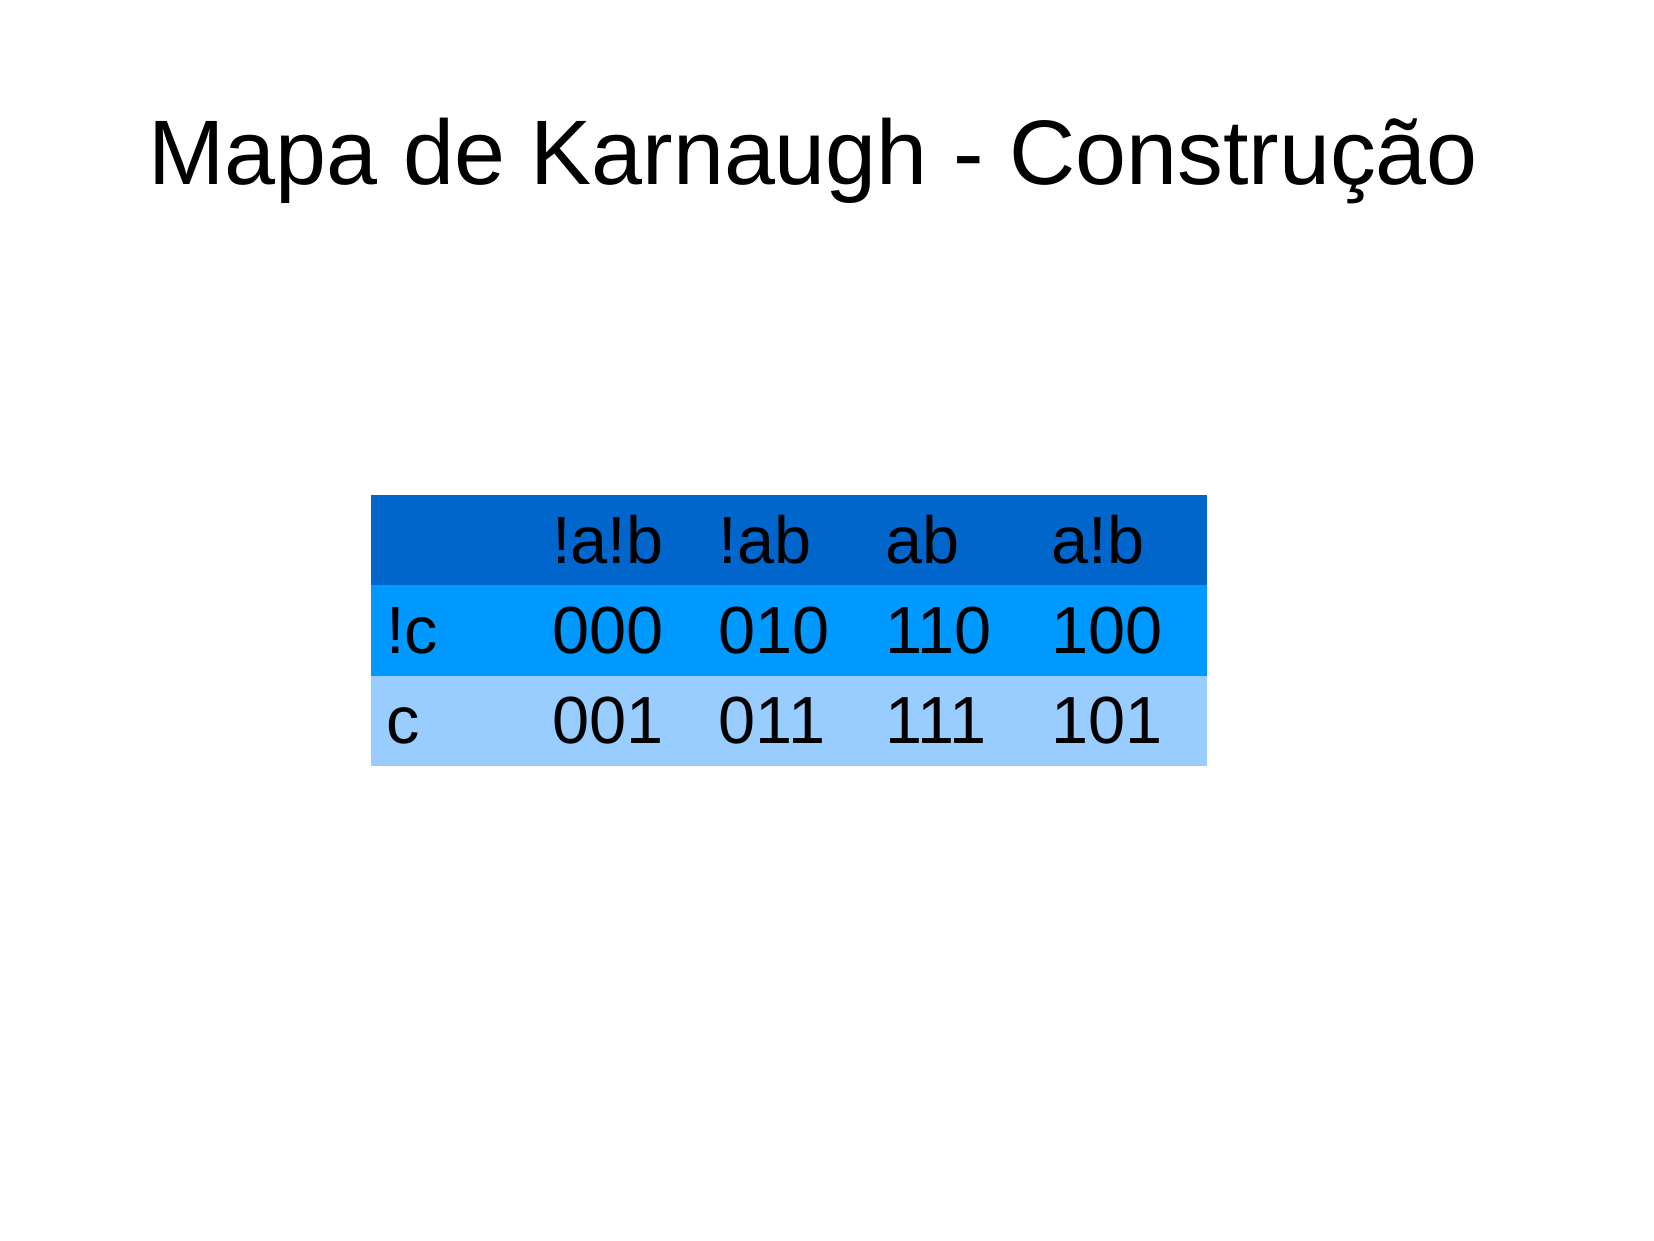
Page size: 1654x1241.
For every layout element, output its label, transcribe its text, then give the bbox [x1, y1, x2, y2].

table_header [371, 495, 538, 585]
table_cell 101 [1037, 676, 1207, 766]
table_header ab [871, 495, 1037, 585]
table_cell 011 [704, 676, 871, 766]
table_cell 100 [1037, 585, 1207, 676]
table_header !a!b [538, 495, 704, 585]
table_header a!b [1037, 495, 1207, 585]
table_cell 111 [871, 676, 1037, 766]
table_cell 010 [704, 585, 871, 676]
table_header !ab [704, 495, 871, 585]
table_cell c [371, 676, 538, 766]
table_cell 110 [871, 585, 1037, 676]
table_cell !c [371, 585, 538, 676]
table_cell 001 [538, 676, 704, 766]
table_cell 000 [538, 585, 704, 676]
title Mapa de Karnaugh - Construção [82, 49, 1571, 257]
